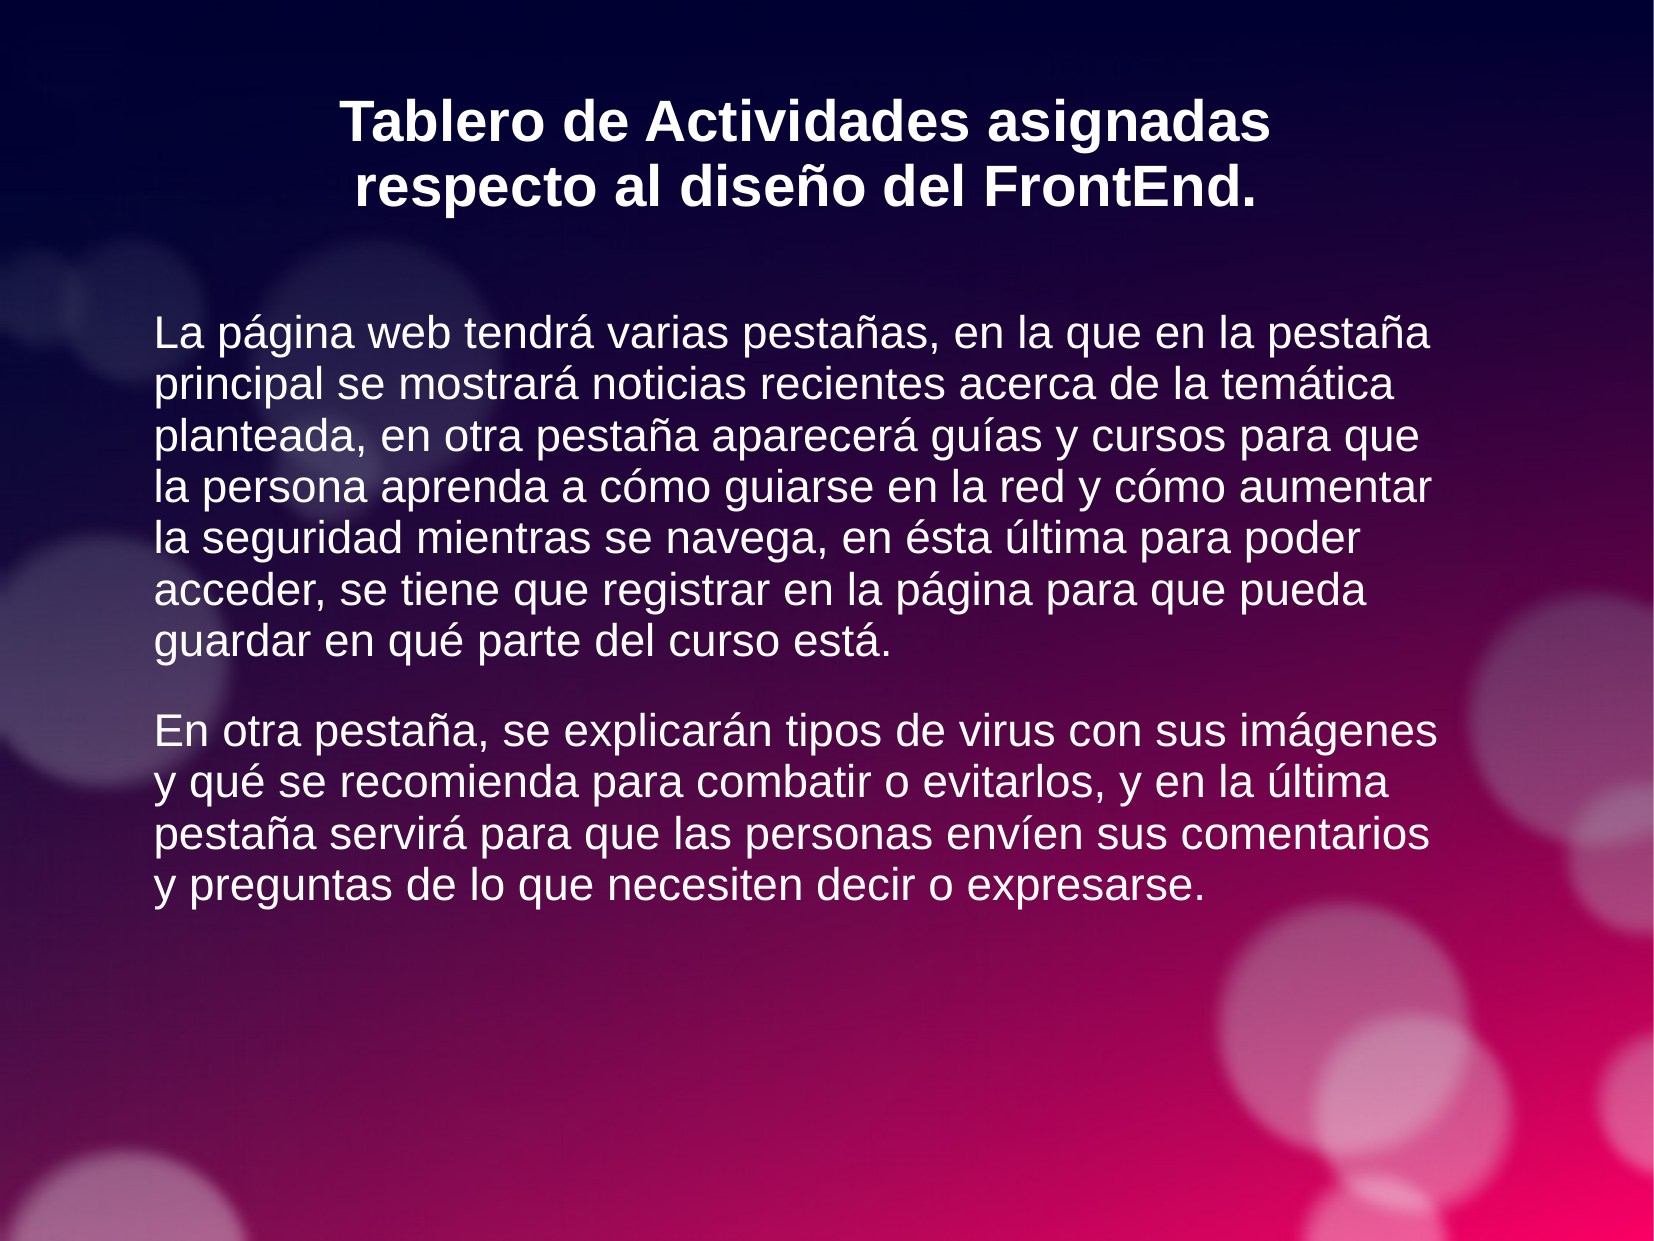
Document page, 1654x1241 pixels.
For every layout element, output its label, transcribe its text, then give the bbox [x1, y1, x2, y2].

list La página web tendrá varias pestañas, en la que en la pestaña principal se mostrará noticias recientes acerca de la temática planteada, en otra pestaña aparecerá guías y cursos para que la persona aprenda a cómo guiarse en la red y cómo aumentar la seguridad mientras se navega, en ésta última para poder acceder, se tiene que registrar en la página para que pueda guardar en qué parte del curso está. En otra pestaña, se explicarán tipos de virus con sus imágenes y qué se recomienda para combatir o evitarlos, y en la última pestaña servirá para que las personas envíen sus comentarios y preguntas de lo que necesiten decir o expresarse. [153, 307, 1441, 1134]
title Tablero de Actividades asignadas respecto al diseño del FrontEnd. [70, 11, 1559, 296]
picture [0, 0, 1654, 1241]
